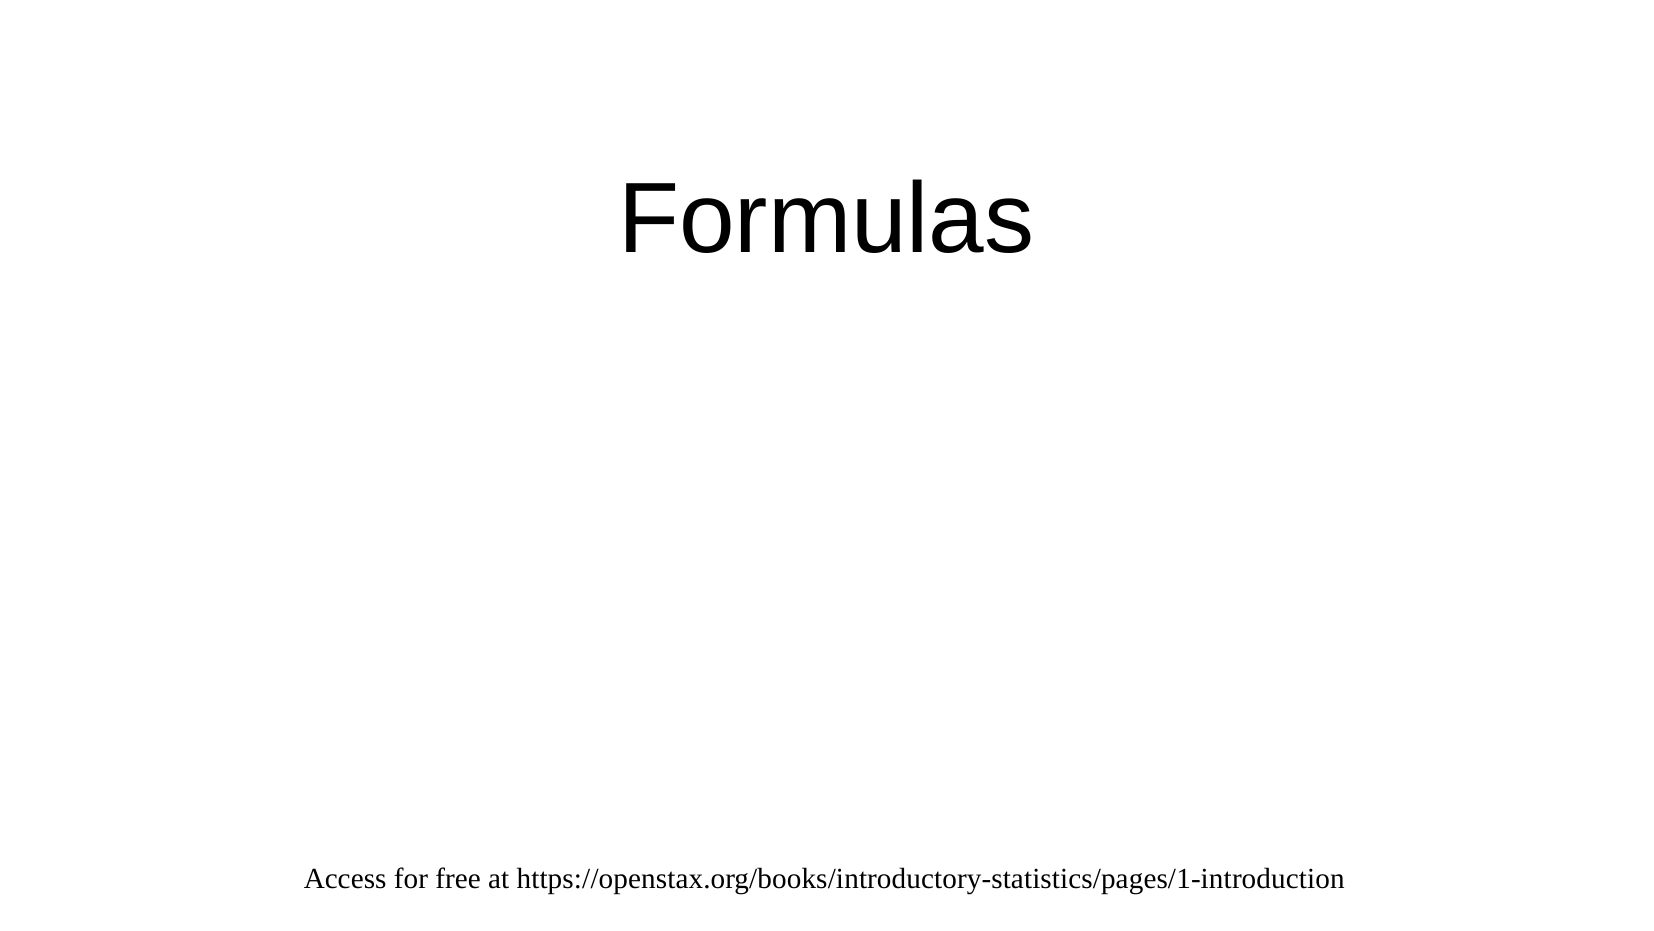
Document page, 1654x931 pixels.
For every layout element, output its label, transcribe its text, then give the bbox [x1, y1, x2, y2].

subtitle Formulas [82, 32, 1571, 405]
